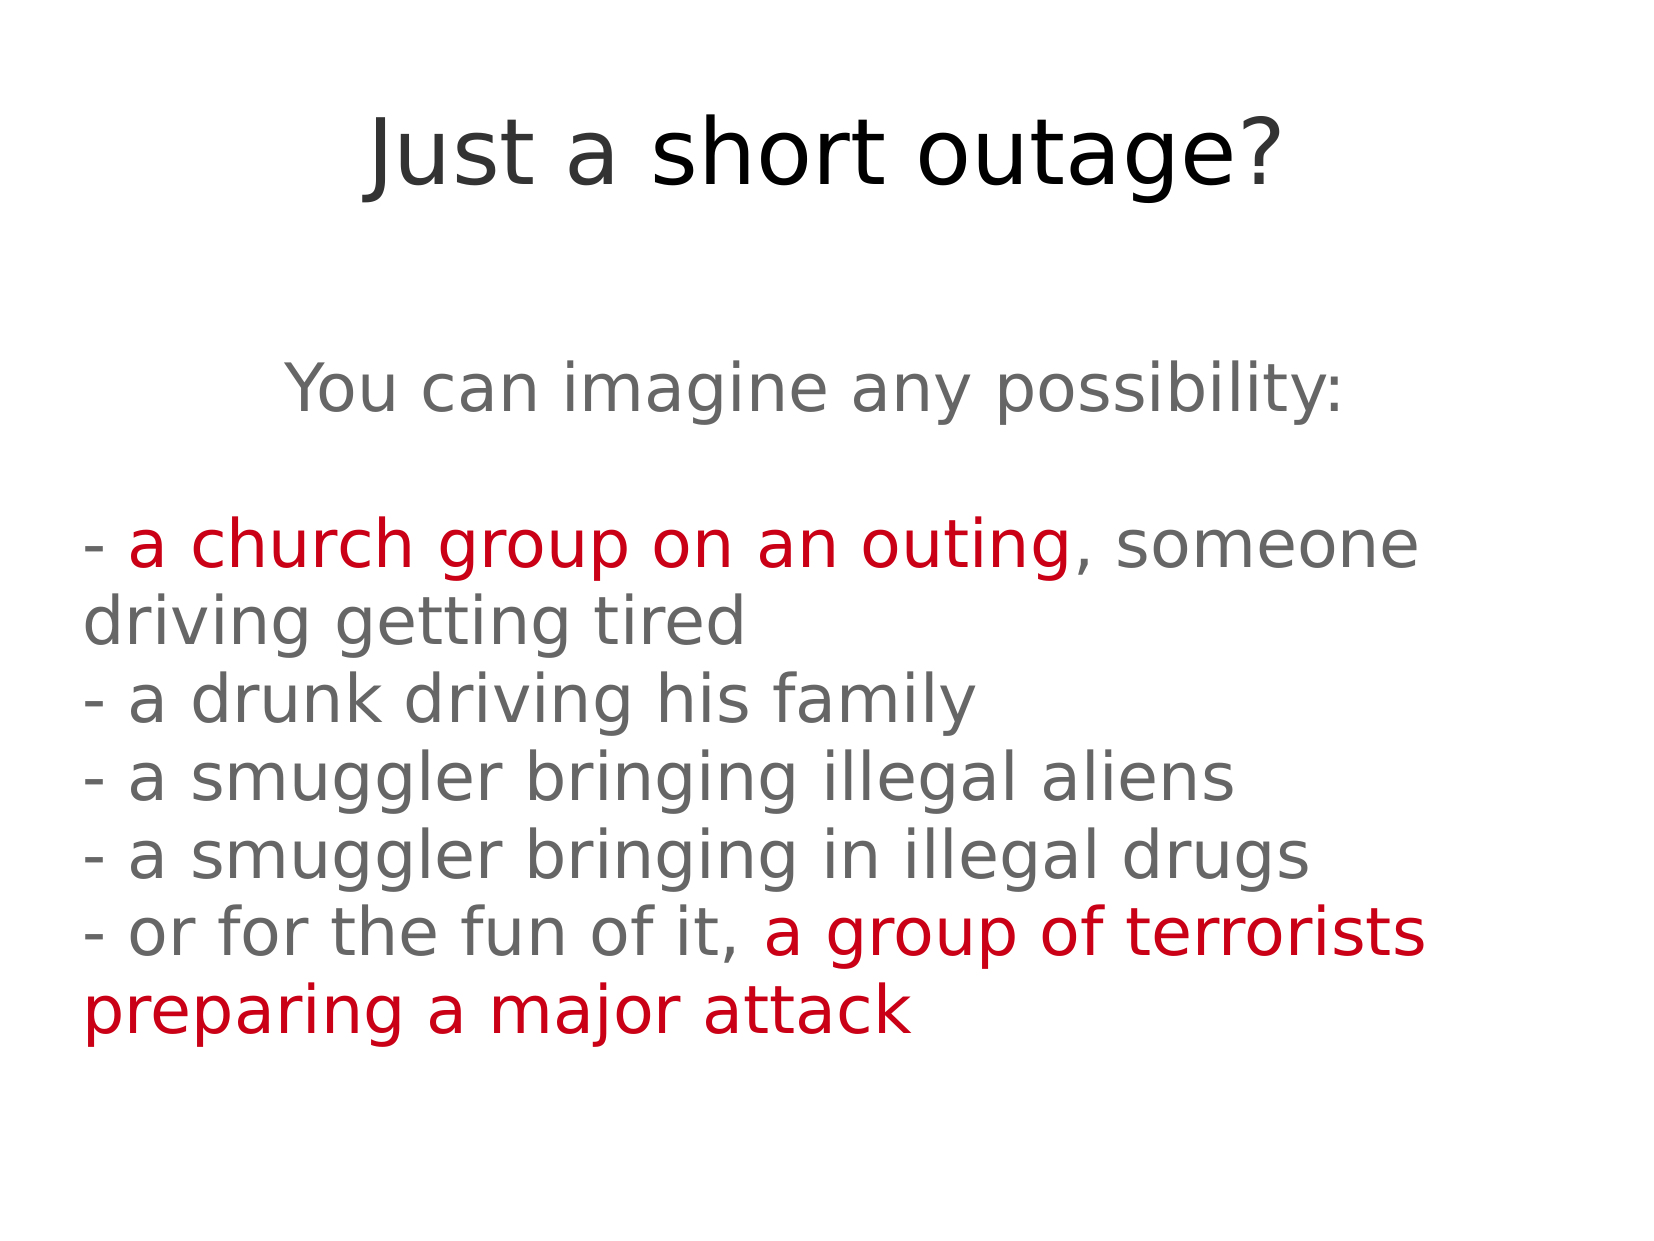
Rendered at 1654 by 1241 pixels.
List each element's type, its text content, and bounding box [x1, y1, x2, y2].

subtitle You can imagine any possibility: - a church group on an outing, someone driving getting tired - a drunk driving his family - a smuggler bringing illegal aliens - a smuggler bringing in illegal drugs - or for the fun of it, a group of terrorists preparing a major attack [82, 297, 1571, 1102]
title Just a short outage? [82, 56, 1571, 250]
